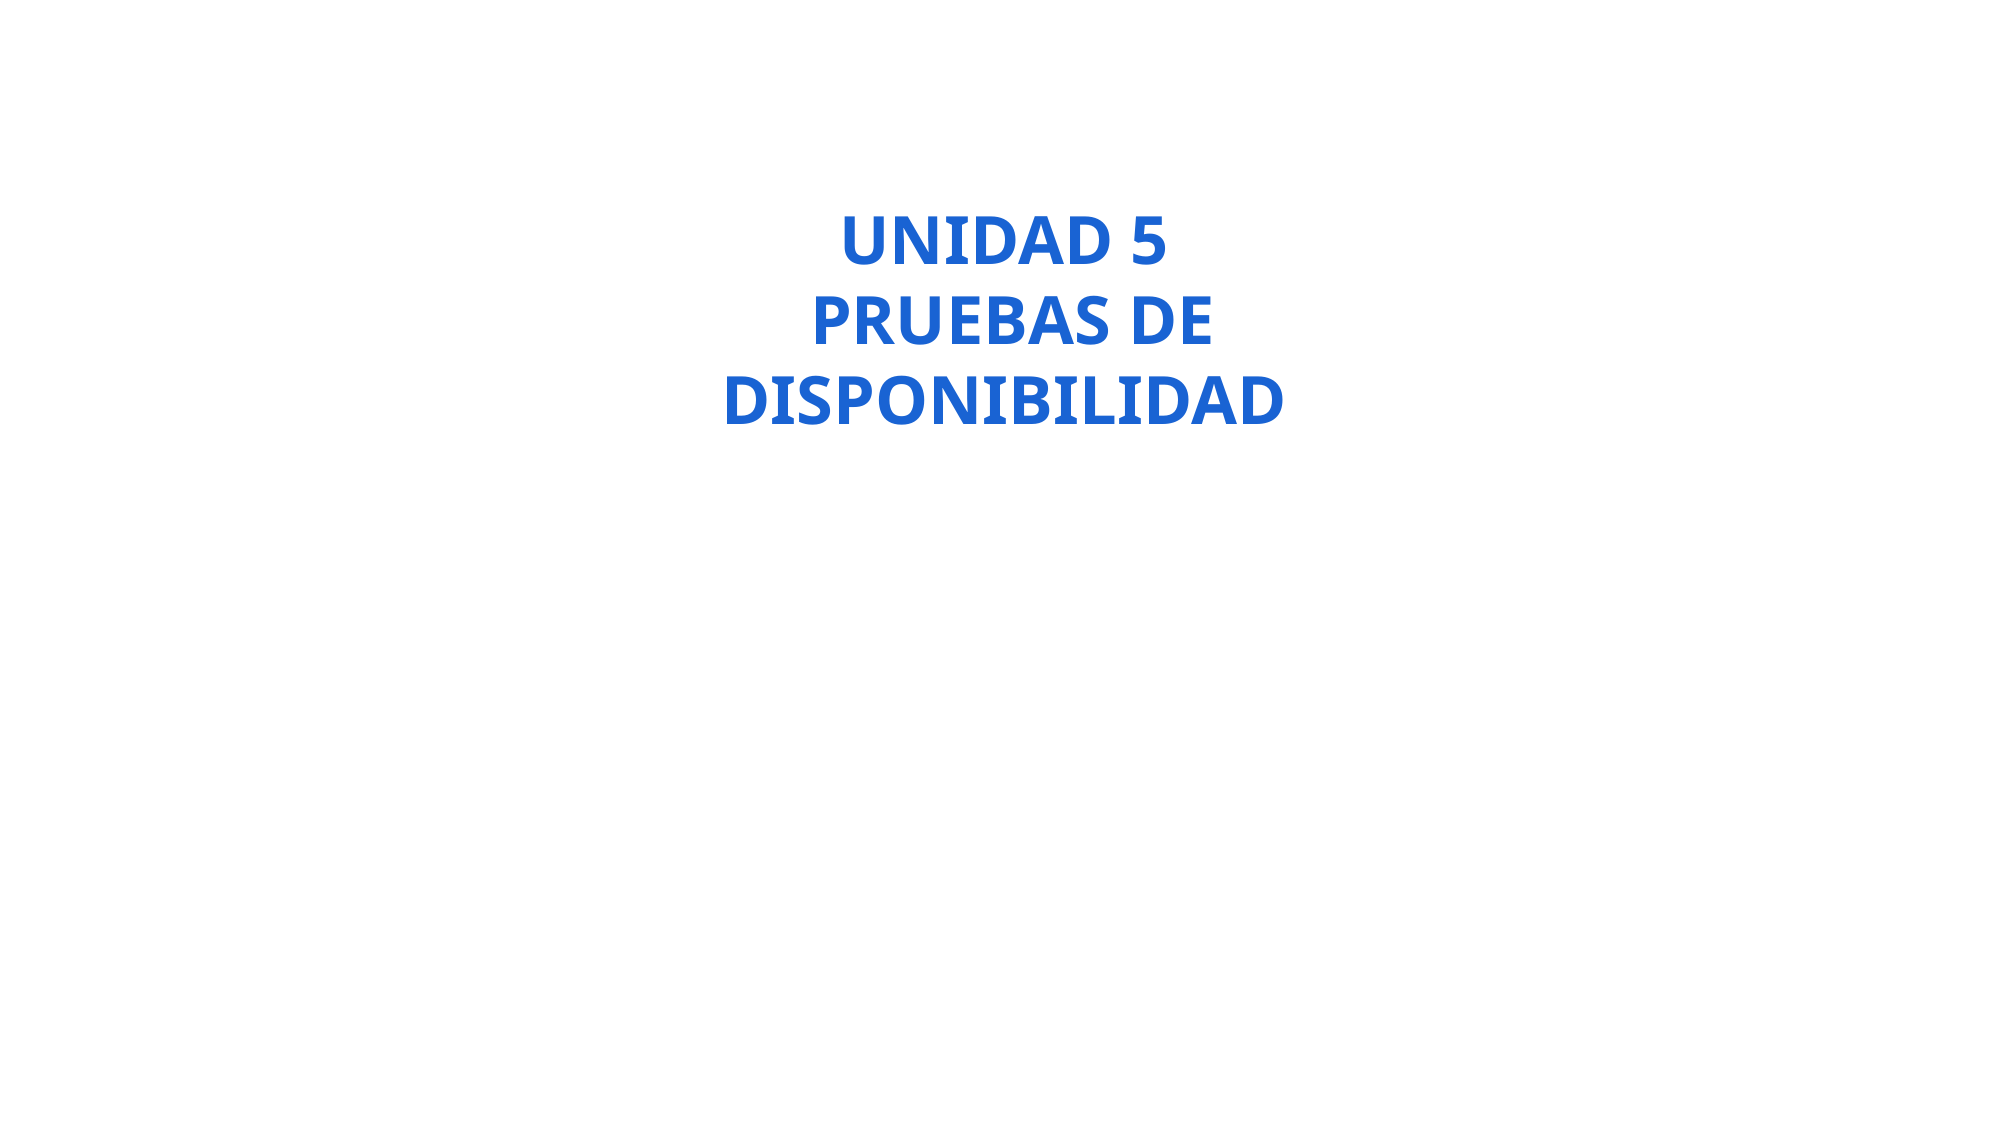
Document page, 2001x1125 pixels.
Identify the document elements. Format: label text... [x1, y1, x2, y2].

text_box UNIDAD 5 PRUEBAS DE DISPONIBILIDAD [579, 175, 1430, 461]
